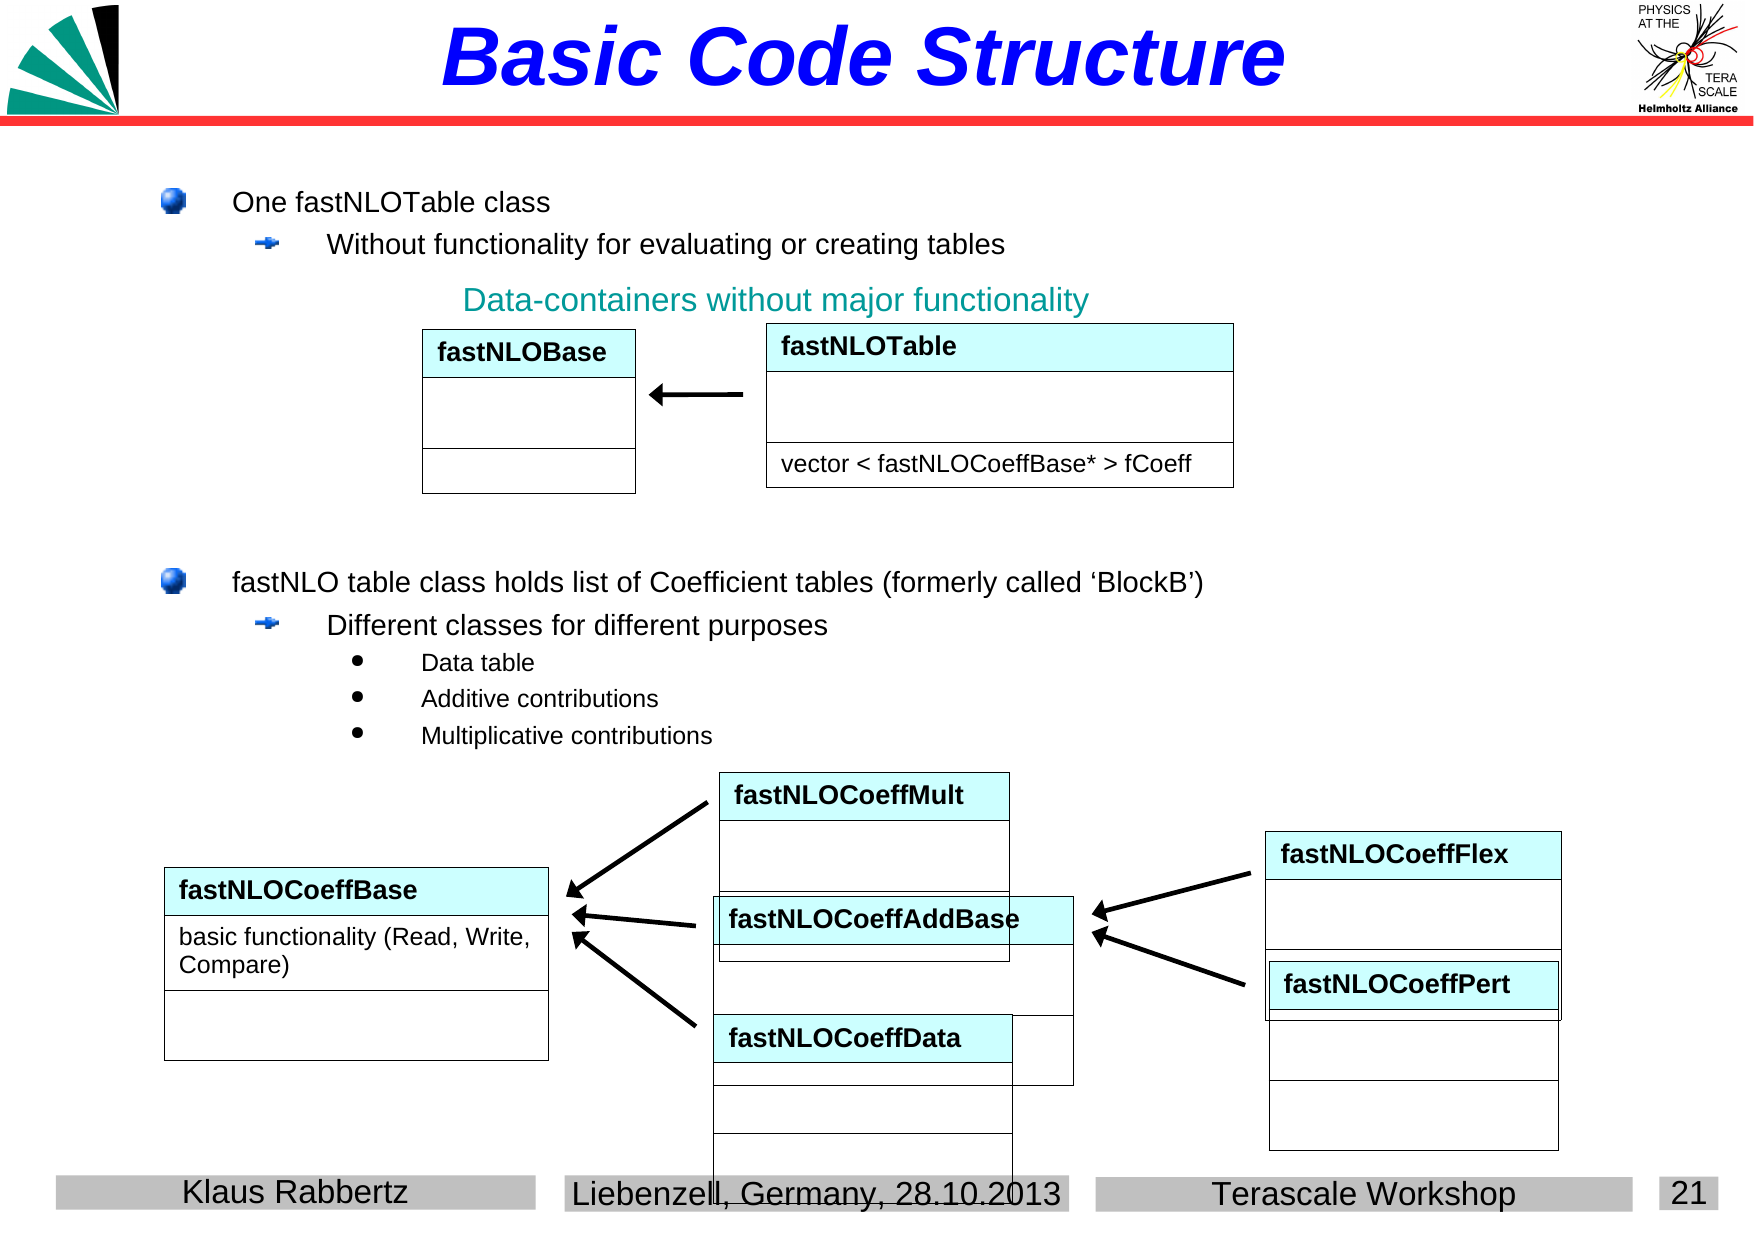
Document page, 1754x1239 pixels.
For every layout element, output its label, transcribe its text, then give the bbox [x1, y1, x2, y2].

table_cell basic functionality (Read, Write, Compare) [165, 916, 548, 990]
table_header fastNLOCoeffAddBase [1010, 897, 1073, 944]
list One fastNLOTable class Without functionality for evaluating or creating tables fastNLO table class holds list of Coefficient tables (formerly called ‘BlockB’) Different classes for different purposes Data table Additive contributions Multiplicative contributions [134, 175, 1576, 767]
table_header fastNLOCoeffFlex [1266, 832, 1561, 879]
picture [7, 5, 119, 116]
table_header fastNLOCoeffBase [165, 868, 548, 915]
table_cell [423, 449, 635, 493]
table_cell [165, 991, 548, 1060]
text_box Data-containers without major functionality [447, 270, 1106, 326]
table_cell [1270, 1081, 1558, 1150]
table_cell [714, 945, 1073, 1015]
table_header fastNLOCoeffPert [1270, 962, 1558, 1009]
table_cell [1266, 880, 1561, 949]
table_cell [720, 821, 1009, 891]
table_header fastNLOBase [423, 330, 635, 377]
picture [1631, 1, 1745, 115]
table_cell [767, 372, 1233, 442]
table_cell [1013, 1016, 1073, 1085]
title Basic Code Structure [123, 0, 1606, 114]
table_header fastNLOCoeffMult [720, 773, 1009, 820]
table_header fastNLOCoeffData [714, 1015, 1012, 1062]
table_header fastNLOTable [767, 324, 1233, 371]
table_cell [1266, 950, 1561, 1020]
table_cell [714, 1063, 1012, 1133]
table_cell vector < fastNLOCoeffBase* > fCoeff [767, 443, 1233, 487]
table_cell [1270, 1010, 1558, 1080]
table_cell [714, 1134, 1012, 1203]
table_cell [720, 892, 1009, 961]
table_cell [423, 378, 635, 448]
